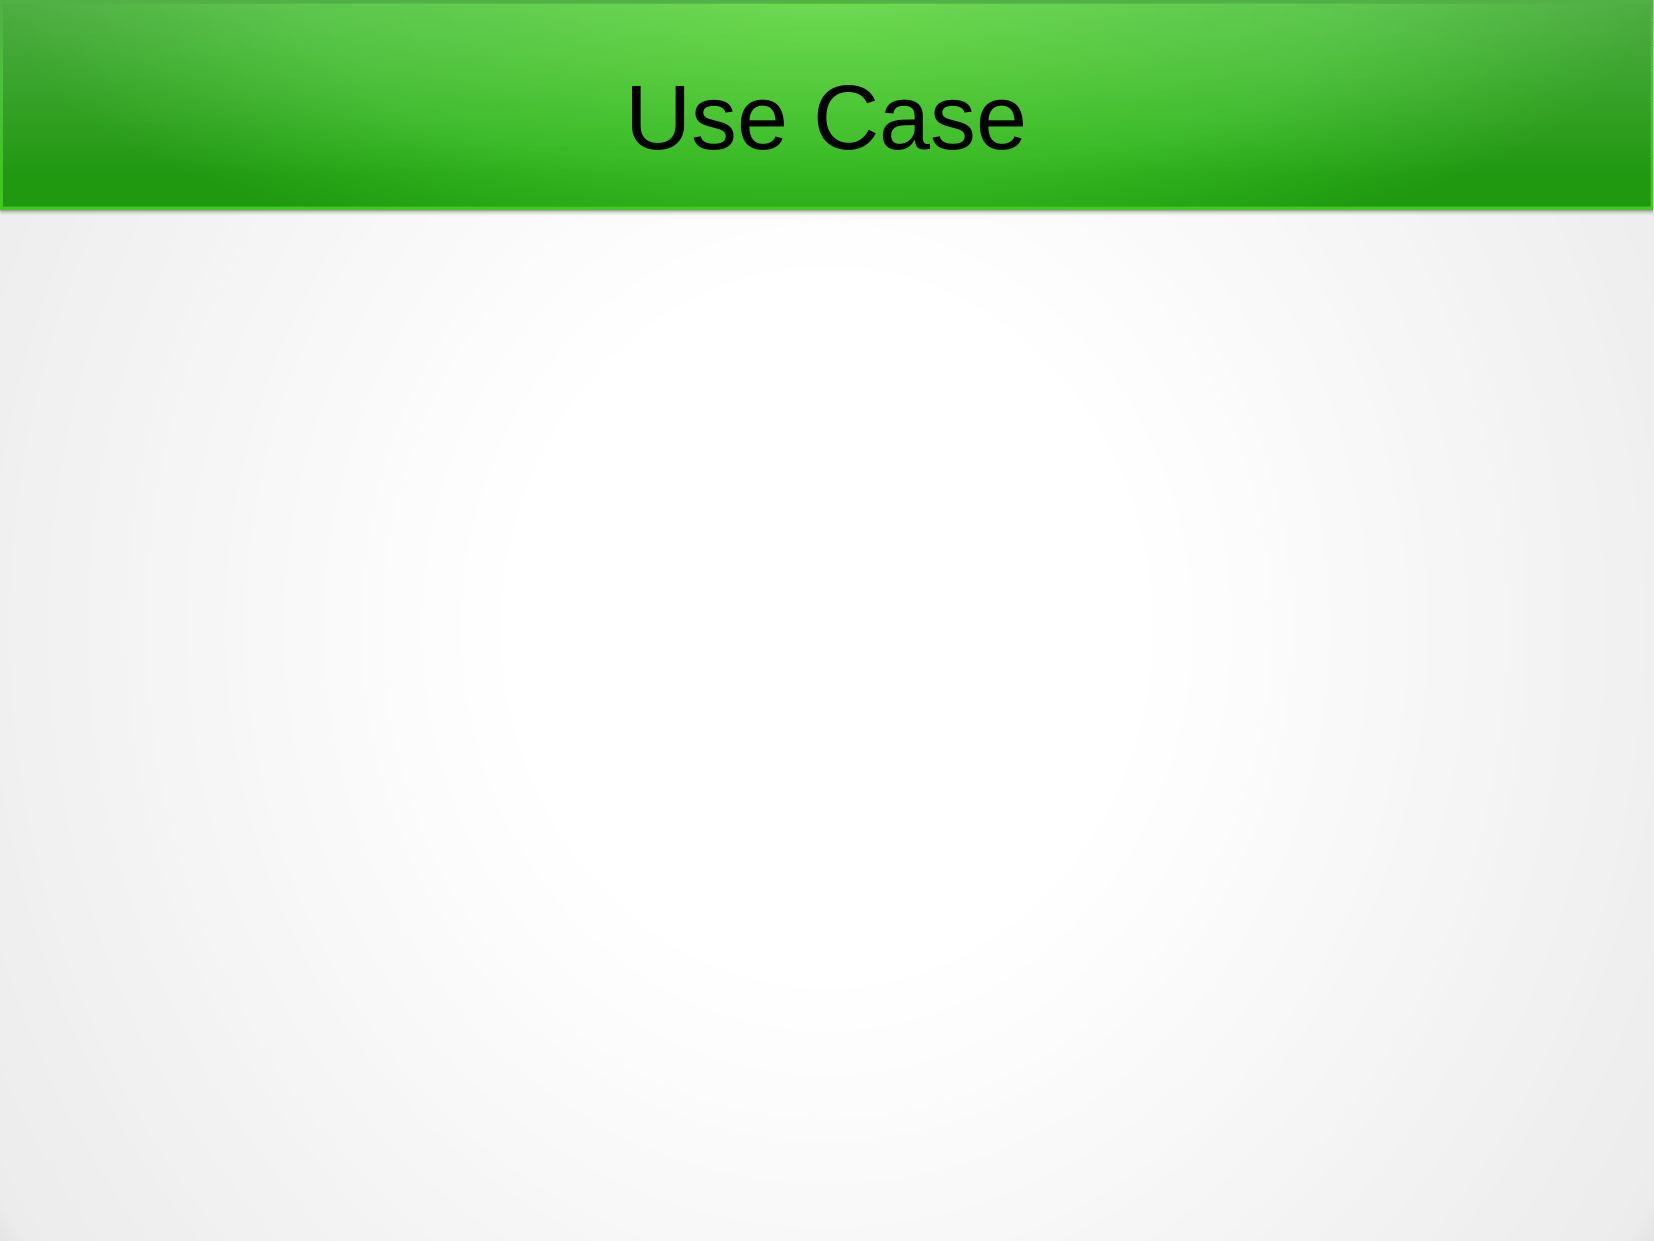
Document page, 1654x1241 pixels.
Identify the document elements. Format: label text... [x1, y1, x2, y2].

title Use Case [82, 44, 1571, 192]
